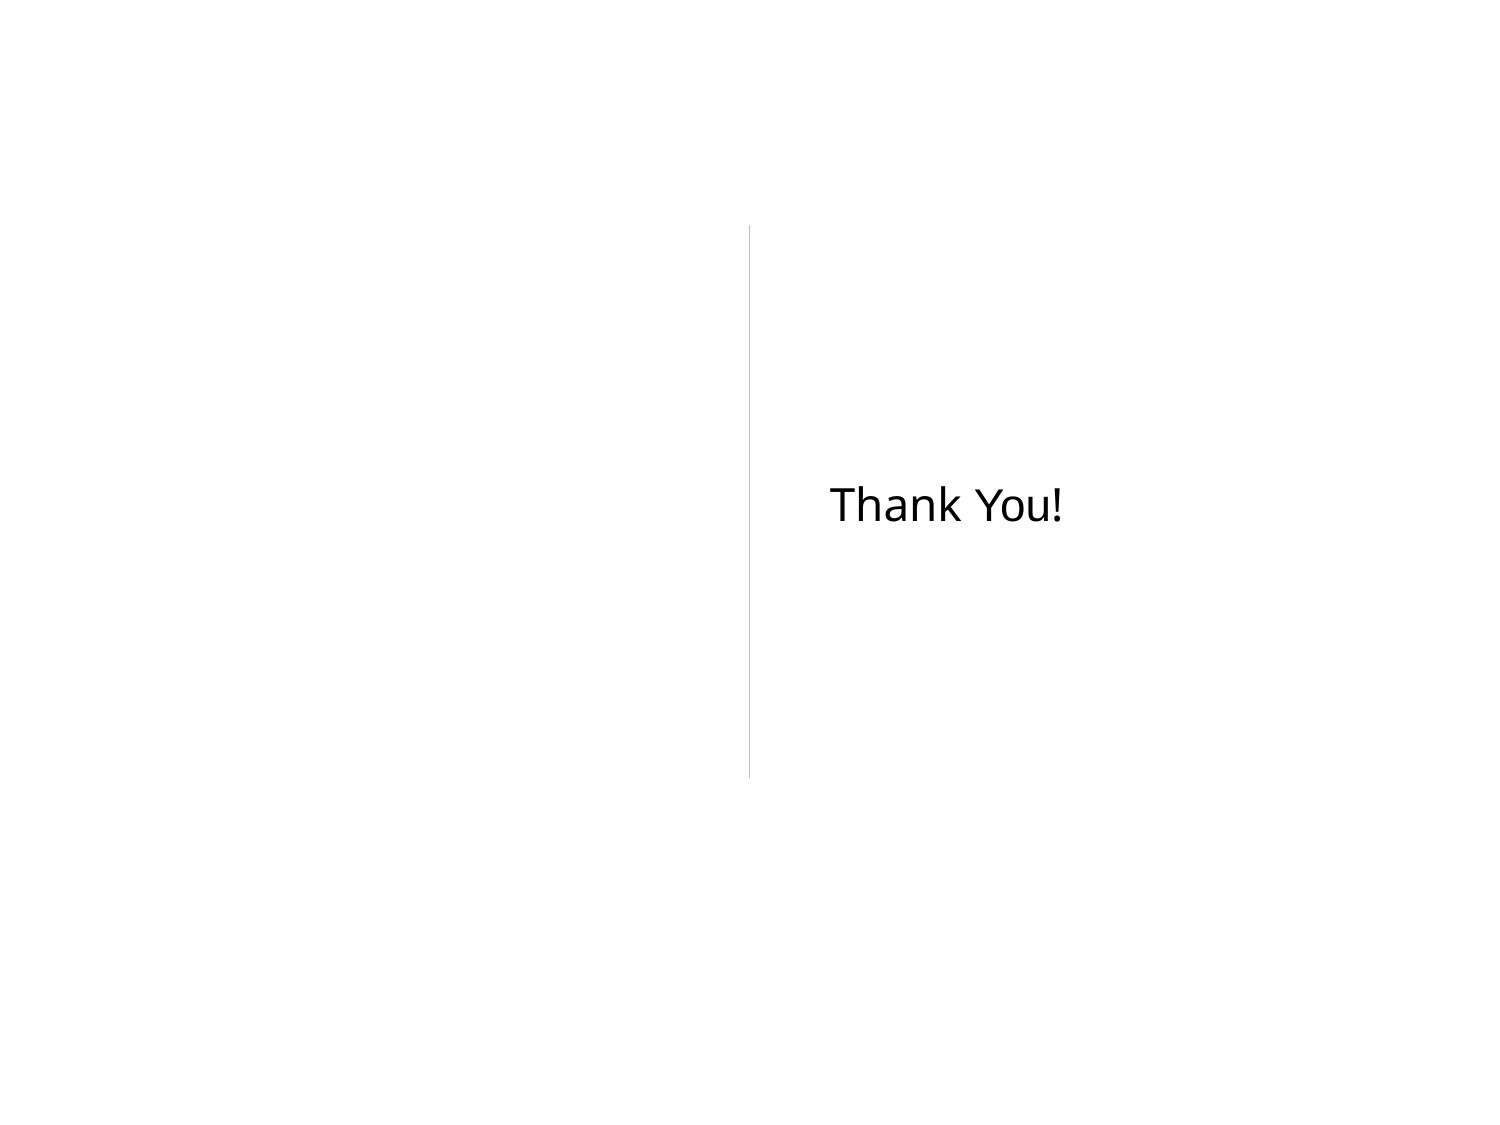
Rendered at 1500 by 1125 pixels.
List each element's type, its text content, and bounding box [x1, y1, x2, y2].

text_box Thank You! [814, 464, 1167, 539]
